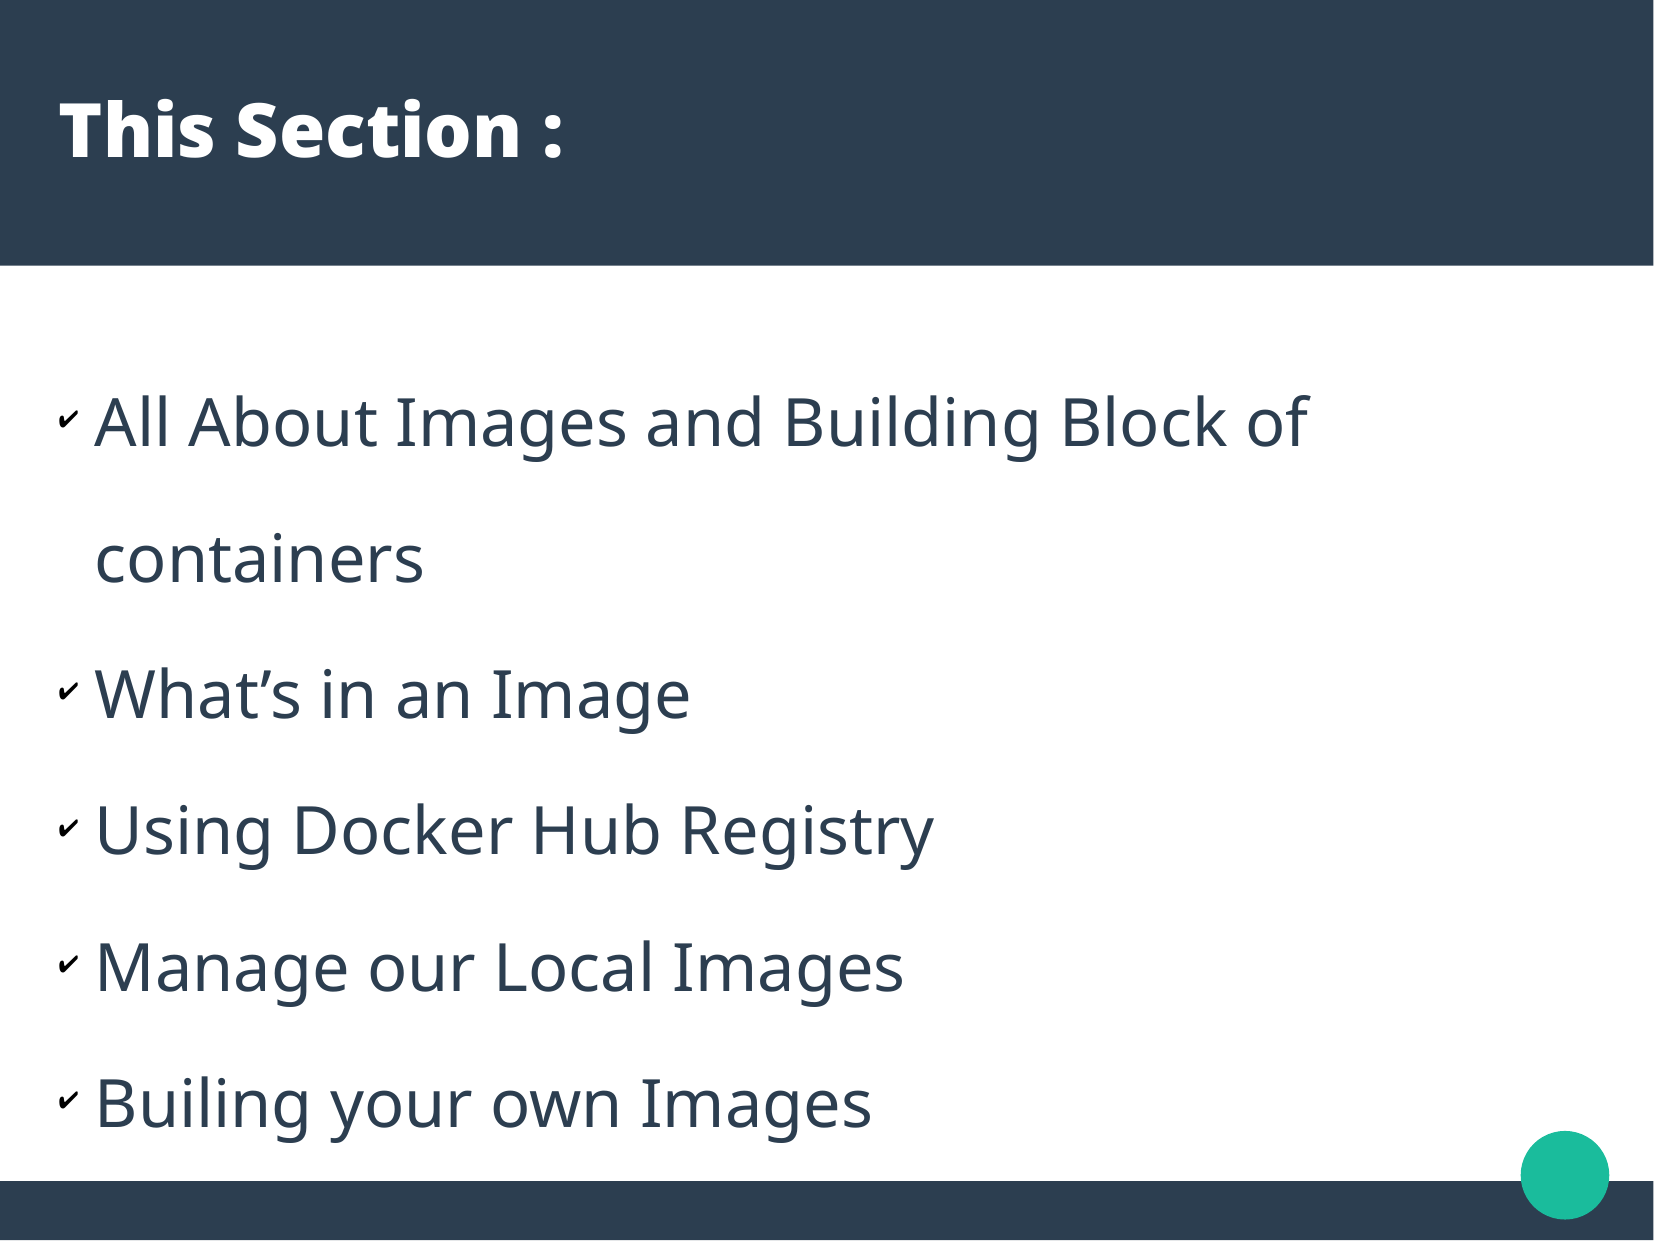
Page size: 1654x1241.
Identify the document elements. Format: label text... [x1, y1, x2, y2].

title This Section : [59, 40, 1595, 216]
subtitle All About Images and Building Block of containers What’s in an Image Using Docker Hub Registry Manage our Local Images Builing your own Images [59, 291, 1595, 1186]
